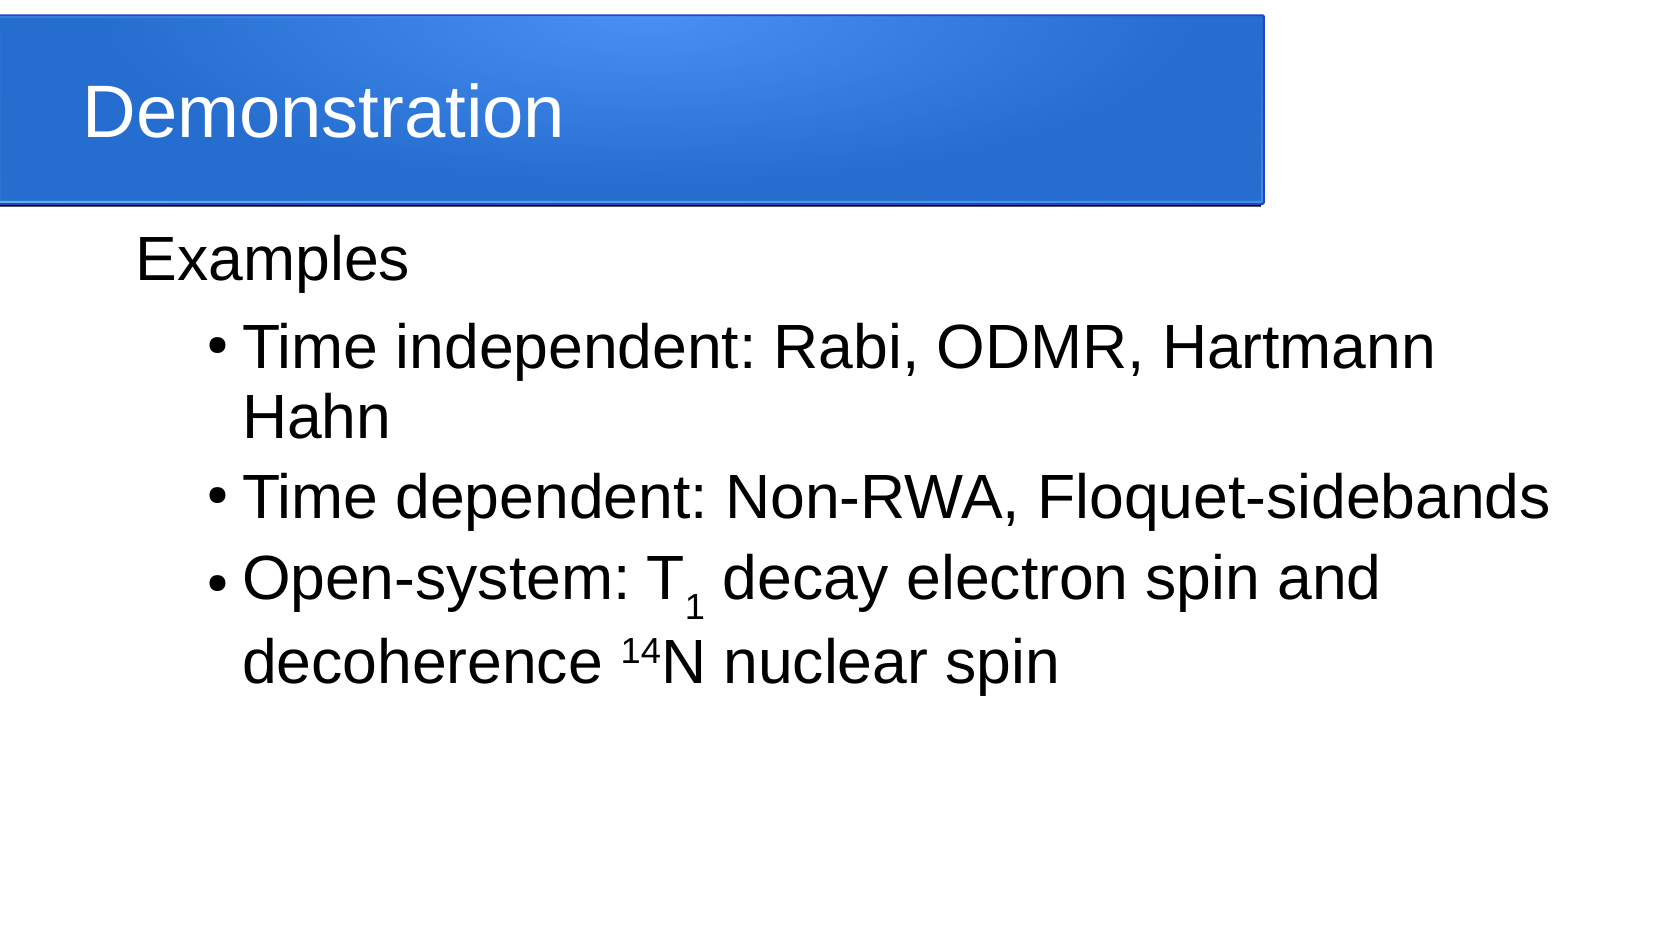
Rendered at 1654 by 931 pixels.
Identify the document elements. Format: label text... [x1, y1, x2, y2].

list Examples Time independent: Rabi, ODMR, Hartmann Hahn Time dependent: Non-RWA, Floquet-sidebands Open-system: T1 decay electron spin and decoherence 14N nuclear spin [82, 224, 1571, 764]
title Demonstration [82, 35, 1235, 189]
